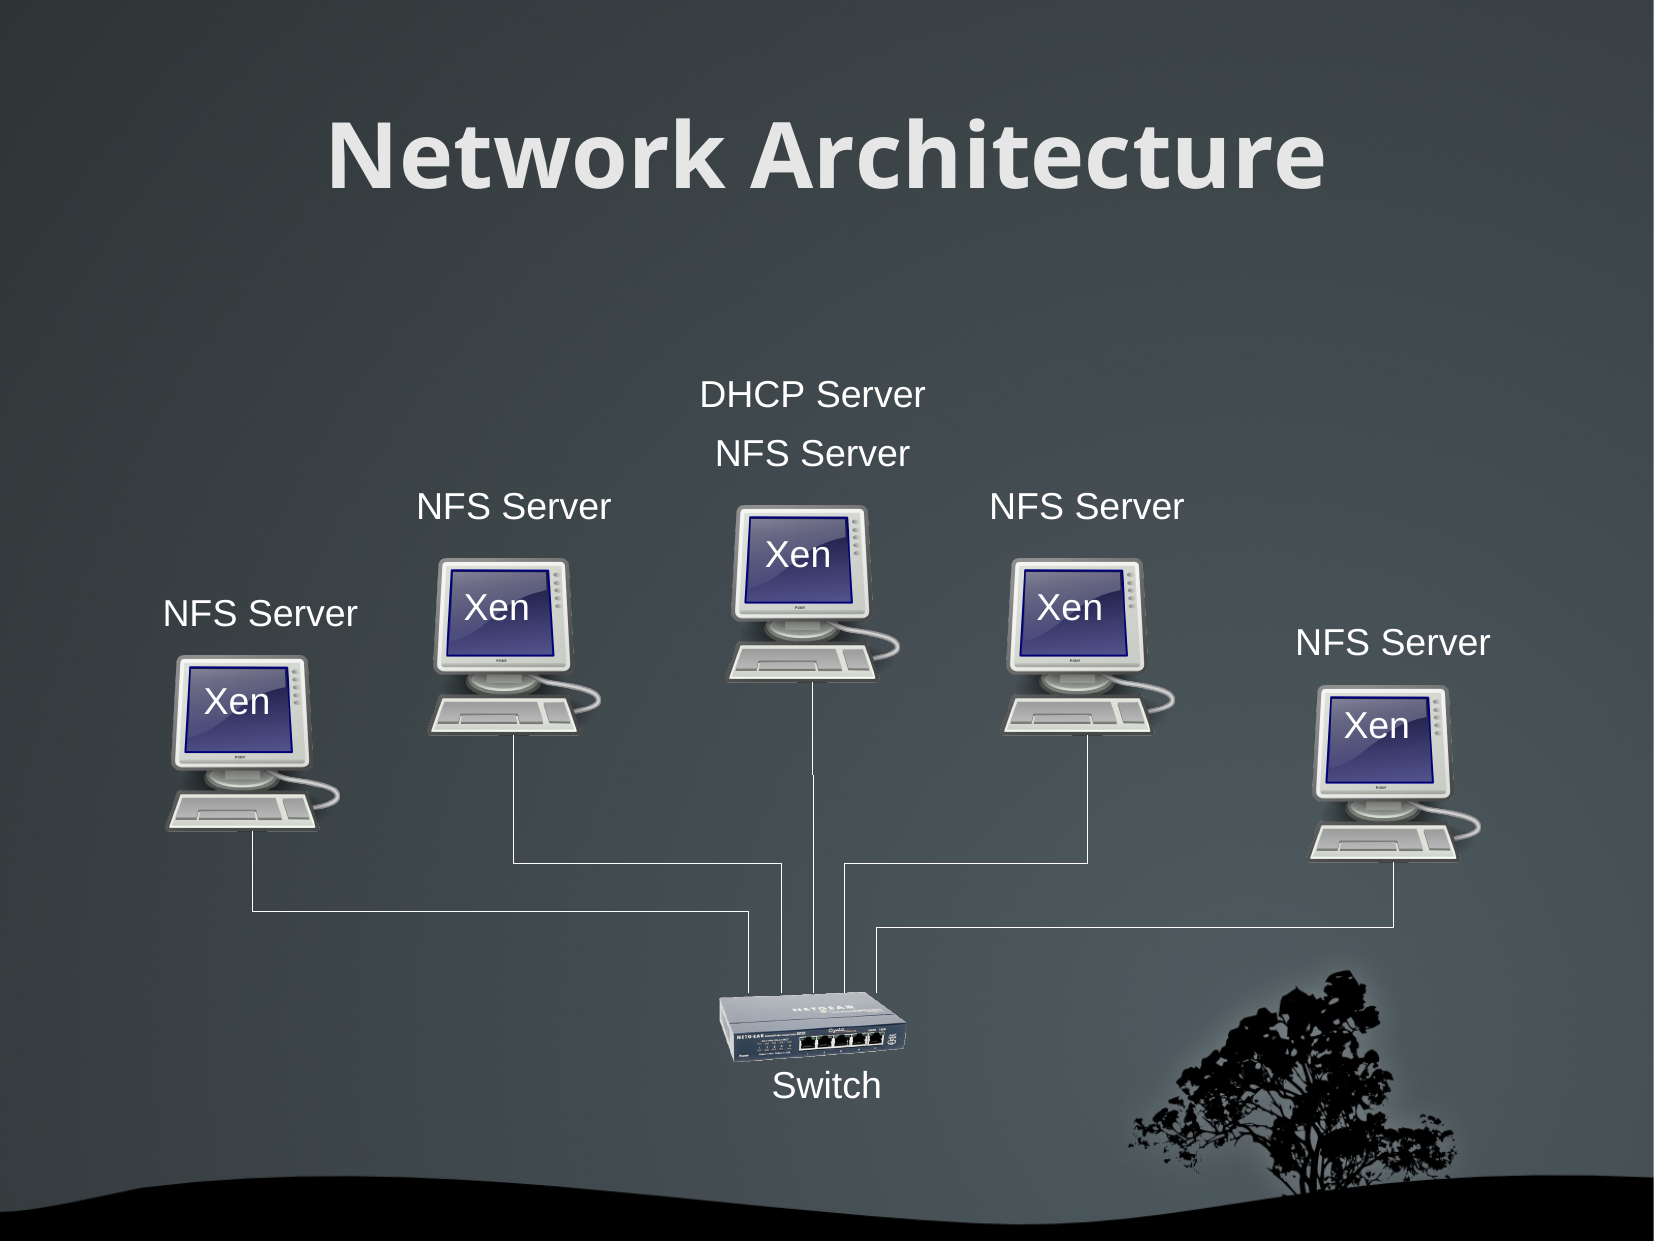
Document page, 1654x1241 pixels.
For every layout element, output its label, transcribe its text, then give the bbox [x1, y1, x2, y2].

text_box Xen [1328, 696, 1425, 768]
text_box NFS Server [401, 478, 627, 549]
text_box DHCP Server [684, 366, 941, 437]
text_box NFS Server [1280, 614, 1506, 686]
picture [0, 0, 1654, 1241]
title Network Architecture [82, 56, 1572, 250]
text_box Xen [448, 578, 546, 650]
text_box Xen [750, 525, 847, 597]
text_box NFS Server [147, 584, 374, 656]
text_box Xen [1021, 578, 1118, 650]
text_box NFS Server [974, 478, 1200, 549]
text_box NFS Server [700, 437, 926, 496]
text_box Switch [756, 1057, 897, 1128]
text_box Xen [189, 673, 286, 744]
